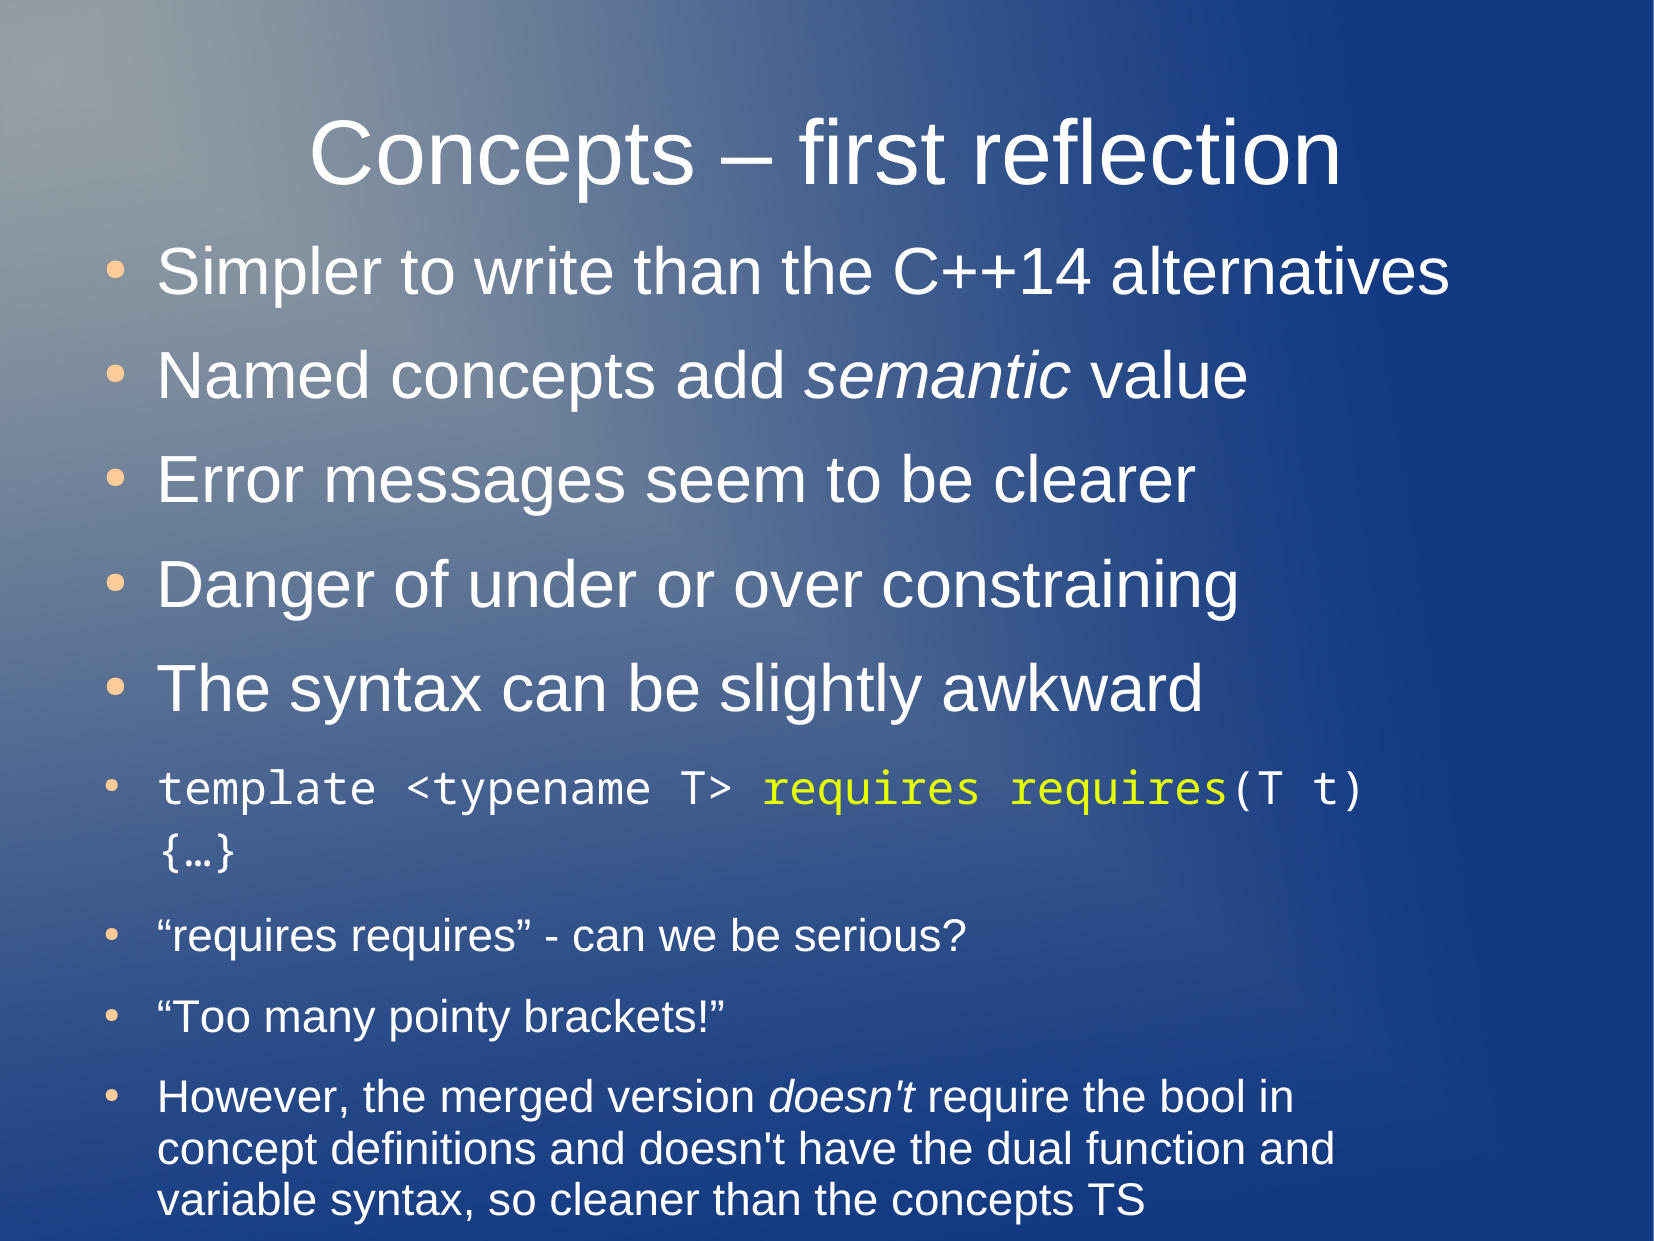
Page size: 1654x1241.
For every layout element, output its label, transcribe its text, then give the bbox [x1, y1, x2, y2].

title Concepts – first reflection [82, 49, 1571, 257]
list Simpler to write than the C++14 alternatives Named concepts add semantic value Error messages seem to be clearer Danger of under or over constraining The syntax can be slightly awkward template <typename T> requires requires(T t) {…} “requires requires” - can we be serious? “Too many pointy brackets!” However, the merged version doesn't require the bool in concept definitions and doesn't have the dual function and variable syntax, so cleaner than the concepts TS [85, 233, 1467, 1182]
picture [0, 0, 1654, 1241]
